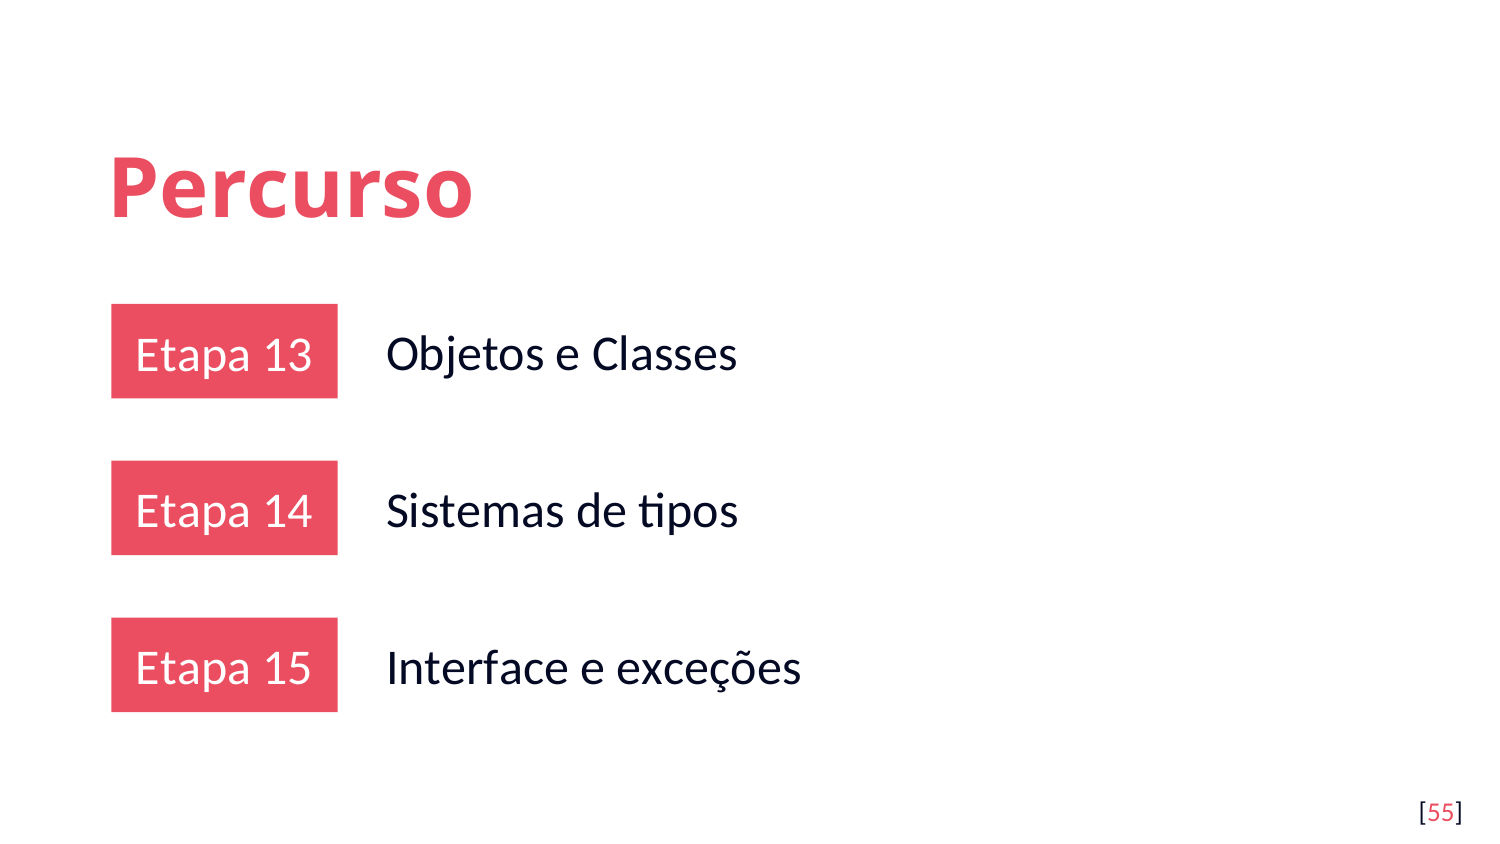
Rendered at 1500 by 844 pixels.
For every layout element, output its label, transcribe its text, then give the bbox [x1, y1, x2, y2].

text_box Objetos e Classes [371, 313, 1384, 389]
text_box Etapa 15 [111, 617, 338, 713]
text_box Interface e exceções [371, 627, 1384, 703]
text_box Percurso [92, 104, 1309, 243]
text_box Etapa 13 [111, 303, 338, 399]
text_box Etapa 14 [111, 460, 338, 556]
slide_number [55] [1403, 779, 1494, 844]
text_box Sistemas de tipos [371, 470, 1384, 546]
